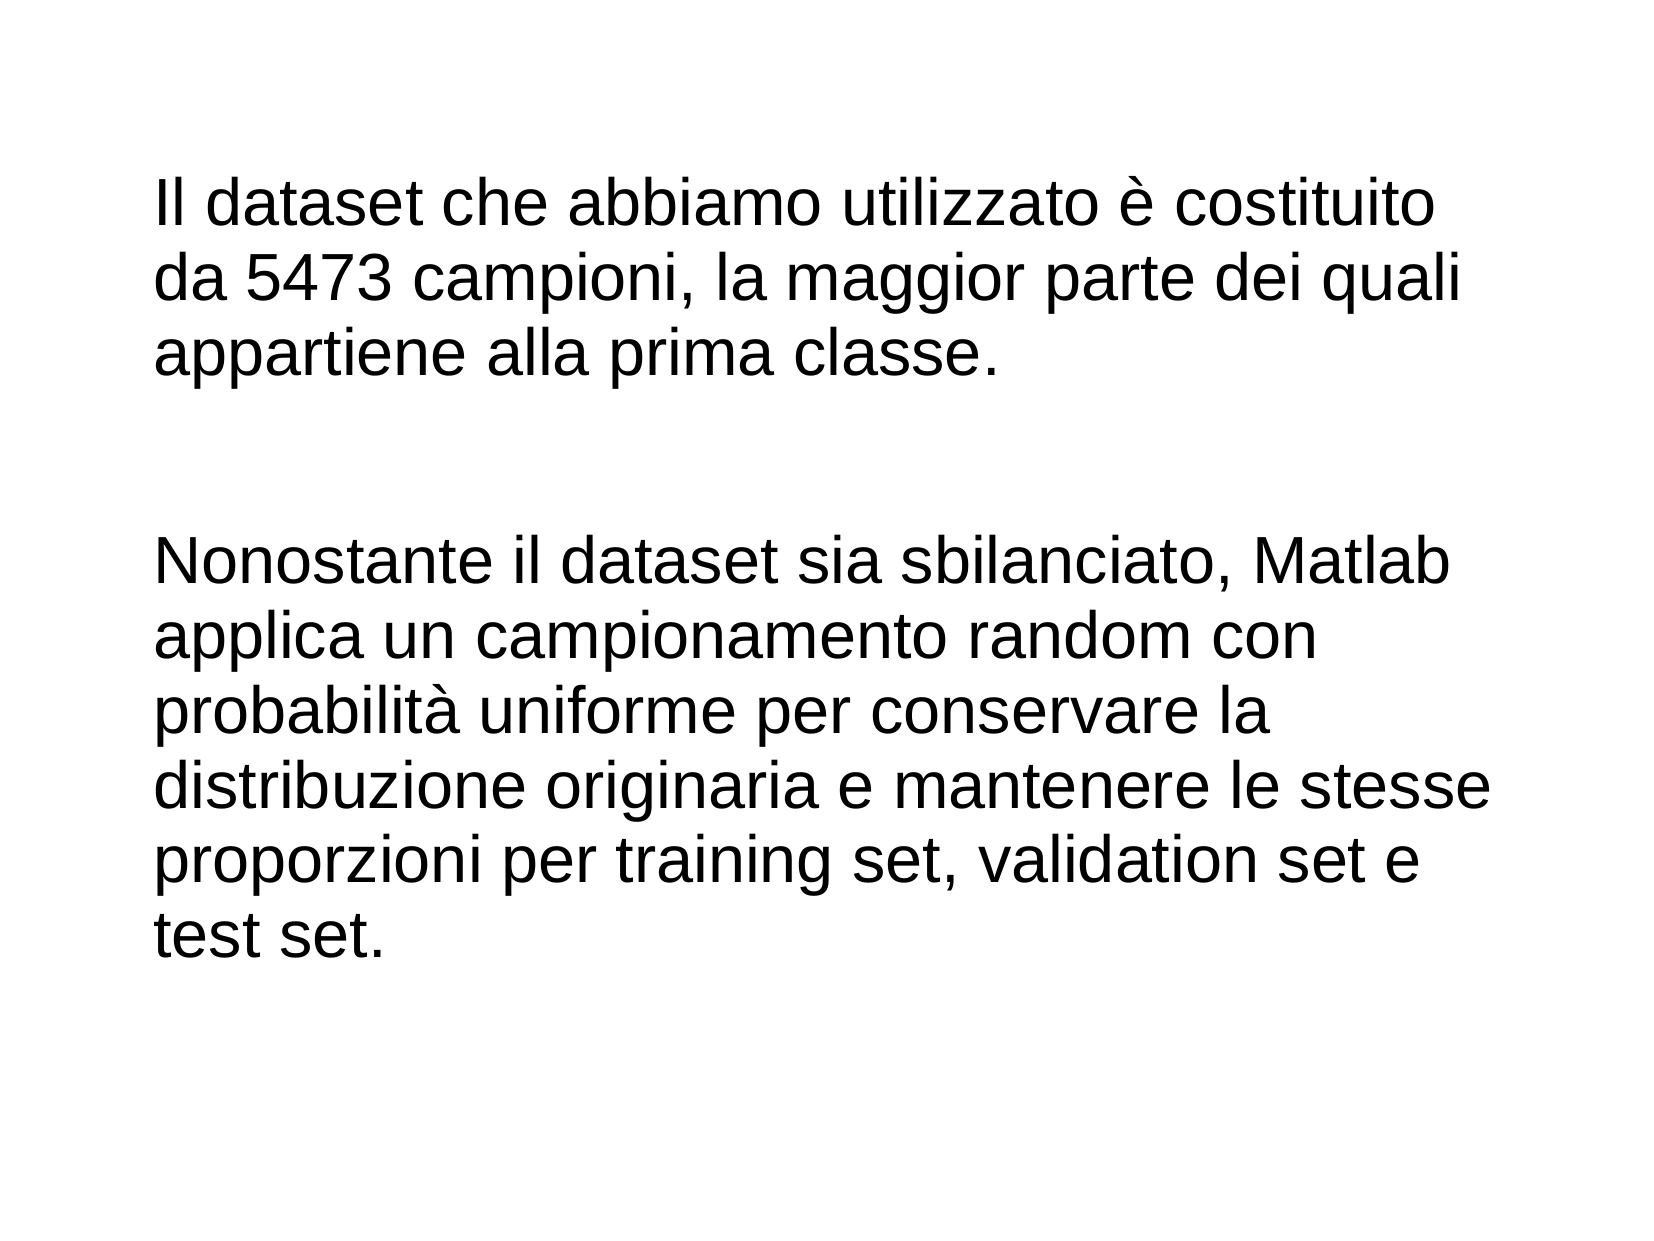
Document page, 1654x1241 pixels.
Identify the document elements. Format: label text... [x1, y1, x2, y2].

list Il dataset che abbiamo utilizzato è costituito da 5473 campioni, la maggior parte dei quali appartiene alla prima classe. Nonostante il dataset sia sbilanciato, Matlab applica un campionamento random con probabilità uniforme per conservare la distribuzione originaria e mantenere le stesse proporzioni per training set, validation set e test set. [82, 165, 1512, 1010]
